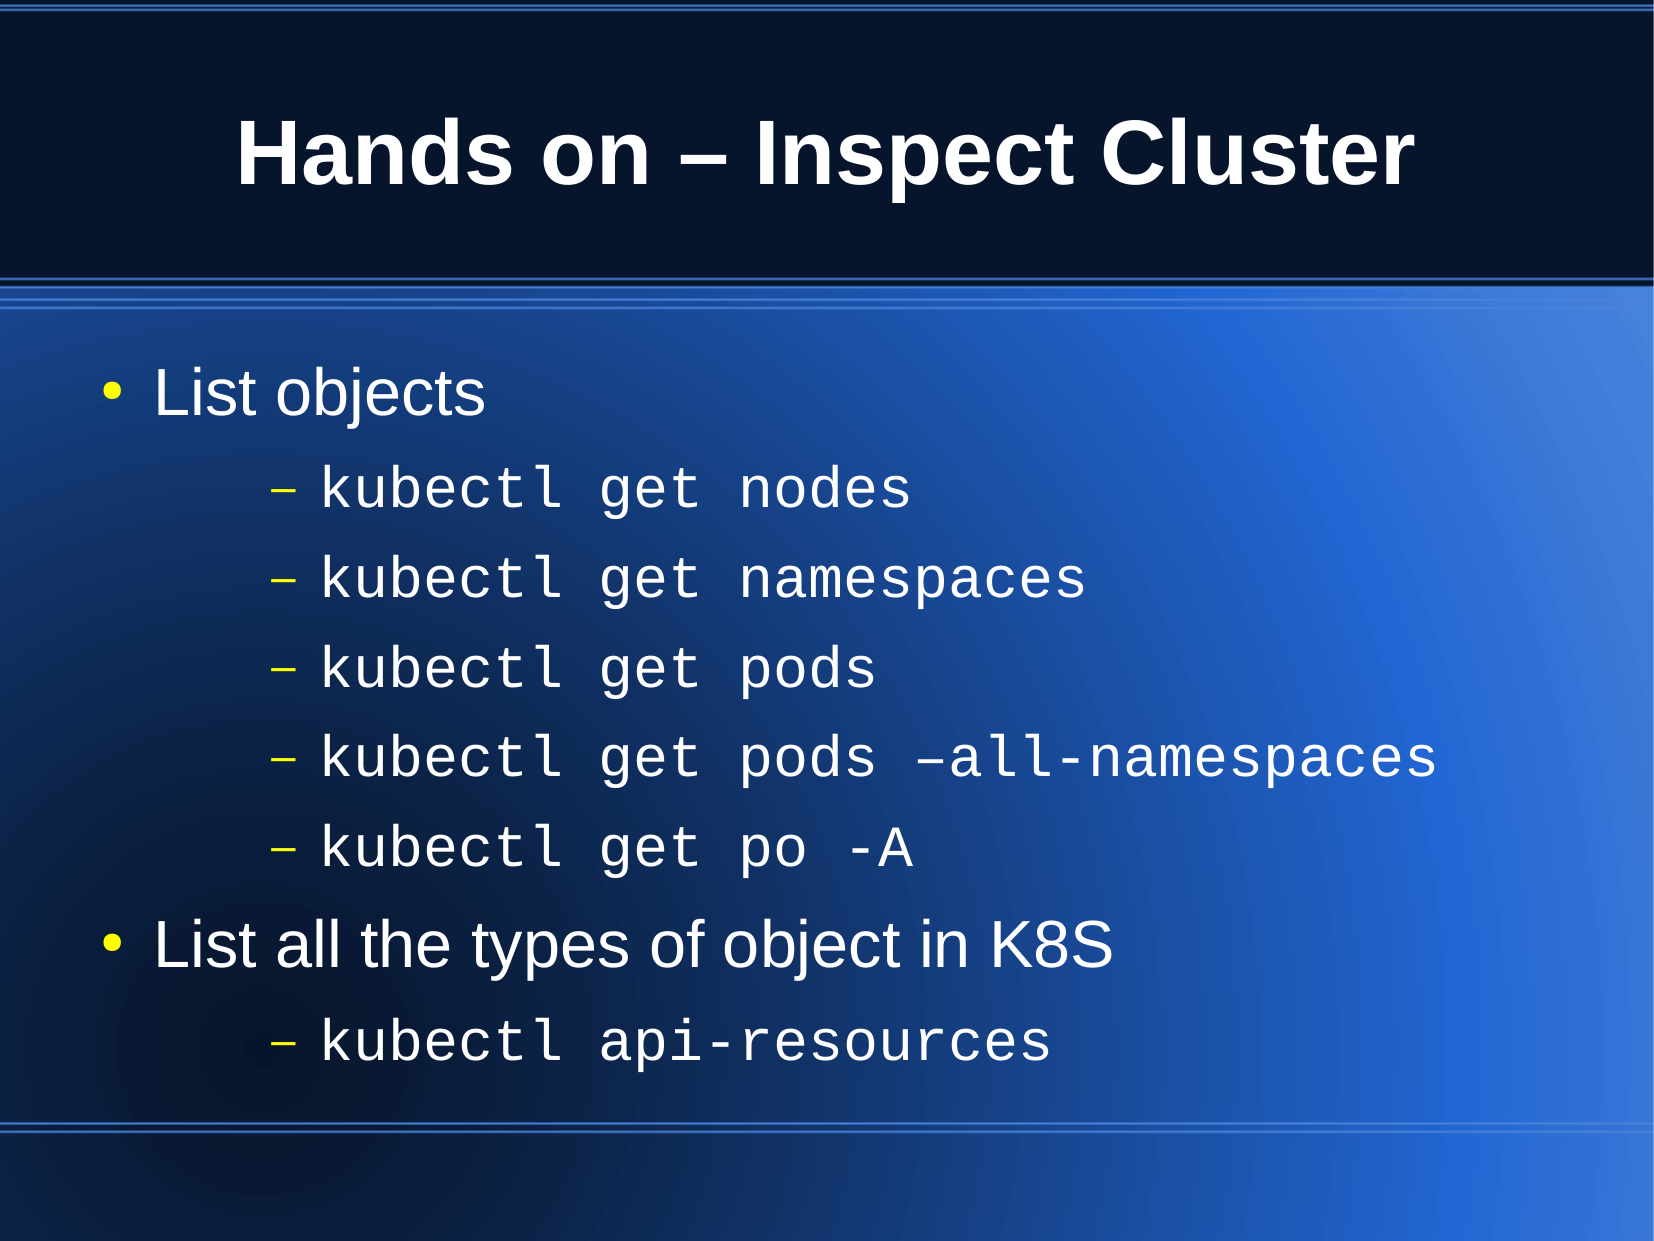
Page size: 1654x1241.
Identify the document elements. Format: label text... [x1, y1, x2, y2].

list List objects kubectl get nodes kubectl get namespaces kubectl get pods kubectl get pods –all-namespaces kubectl get po -A List all the types of object in K8S kubectl api-resources [82, 355, 1571, 1078]
picture [0, 0, 1654, 1241]
title Hands on – Inspect Cluster [82, 49, 1571, 257]
